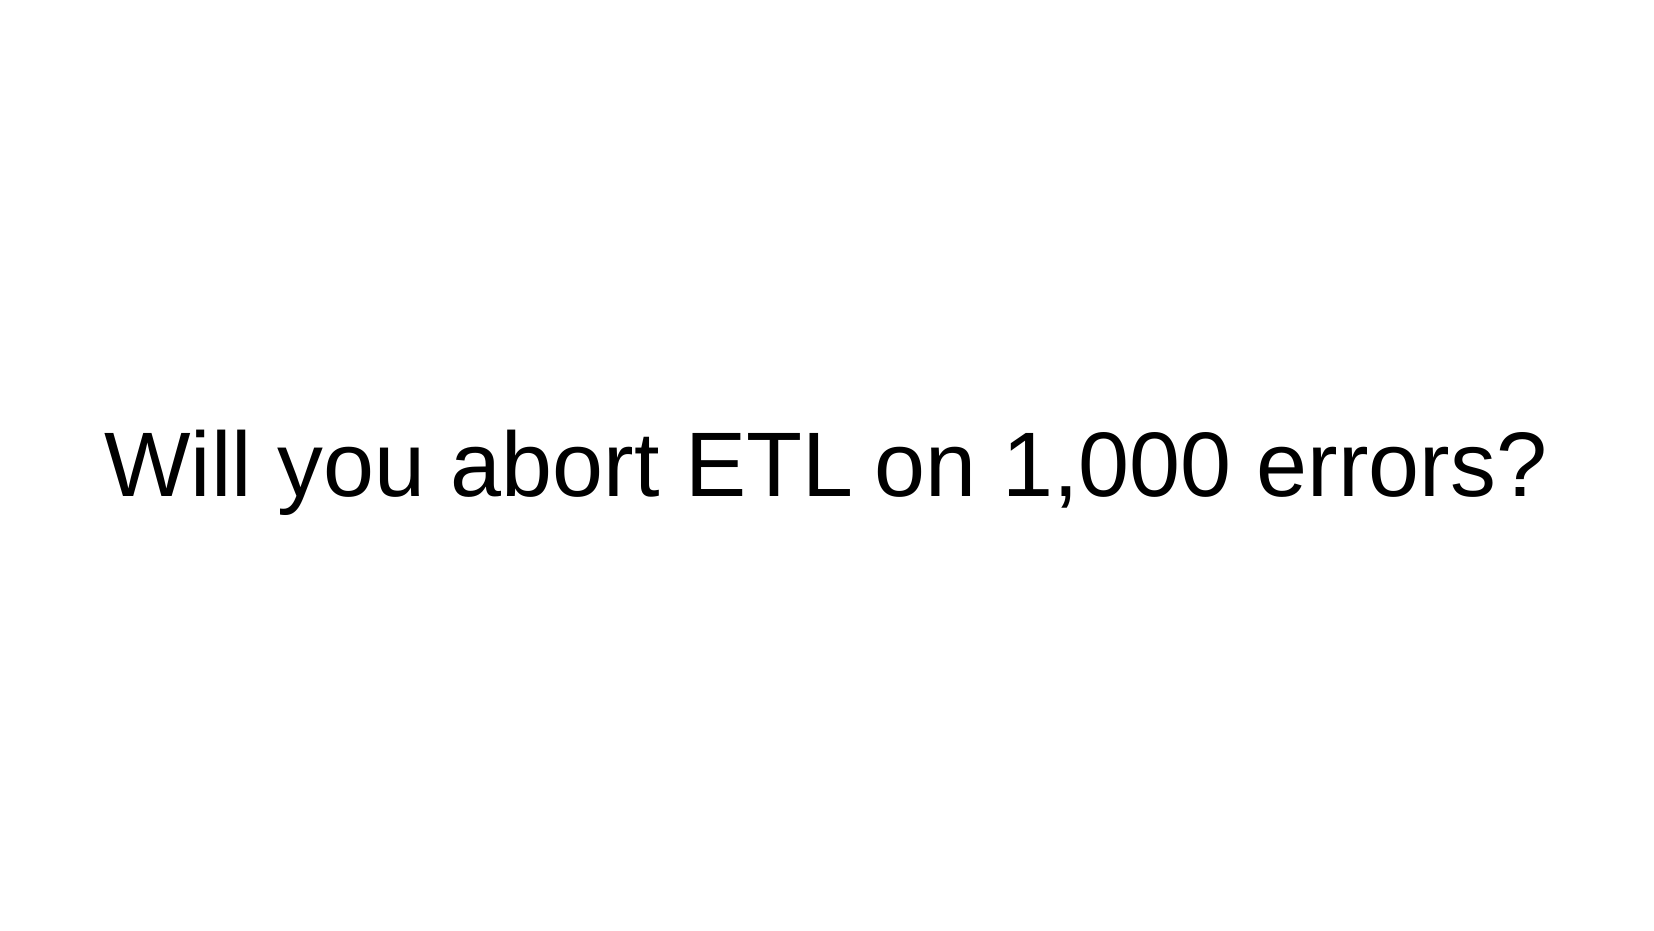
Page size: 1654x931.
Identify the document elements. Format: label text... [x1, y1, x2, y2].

title Will you abort ETL on 1,000 errors? [73, 41, 1581, 890]
